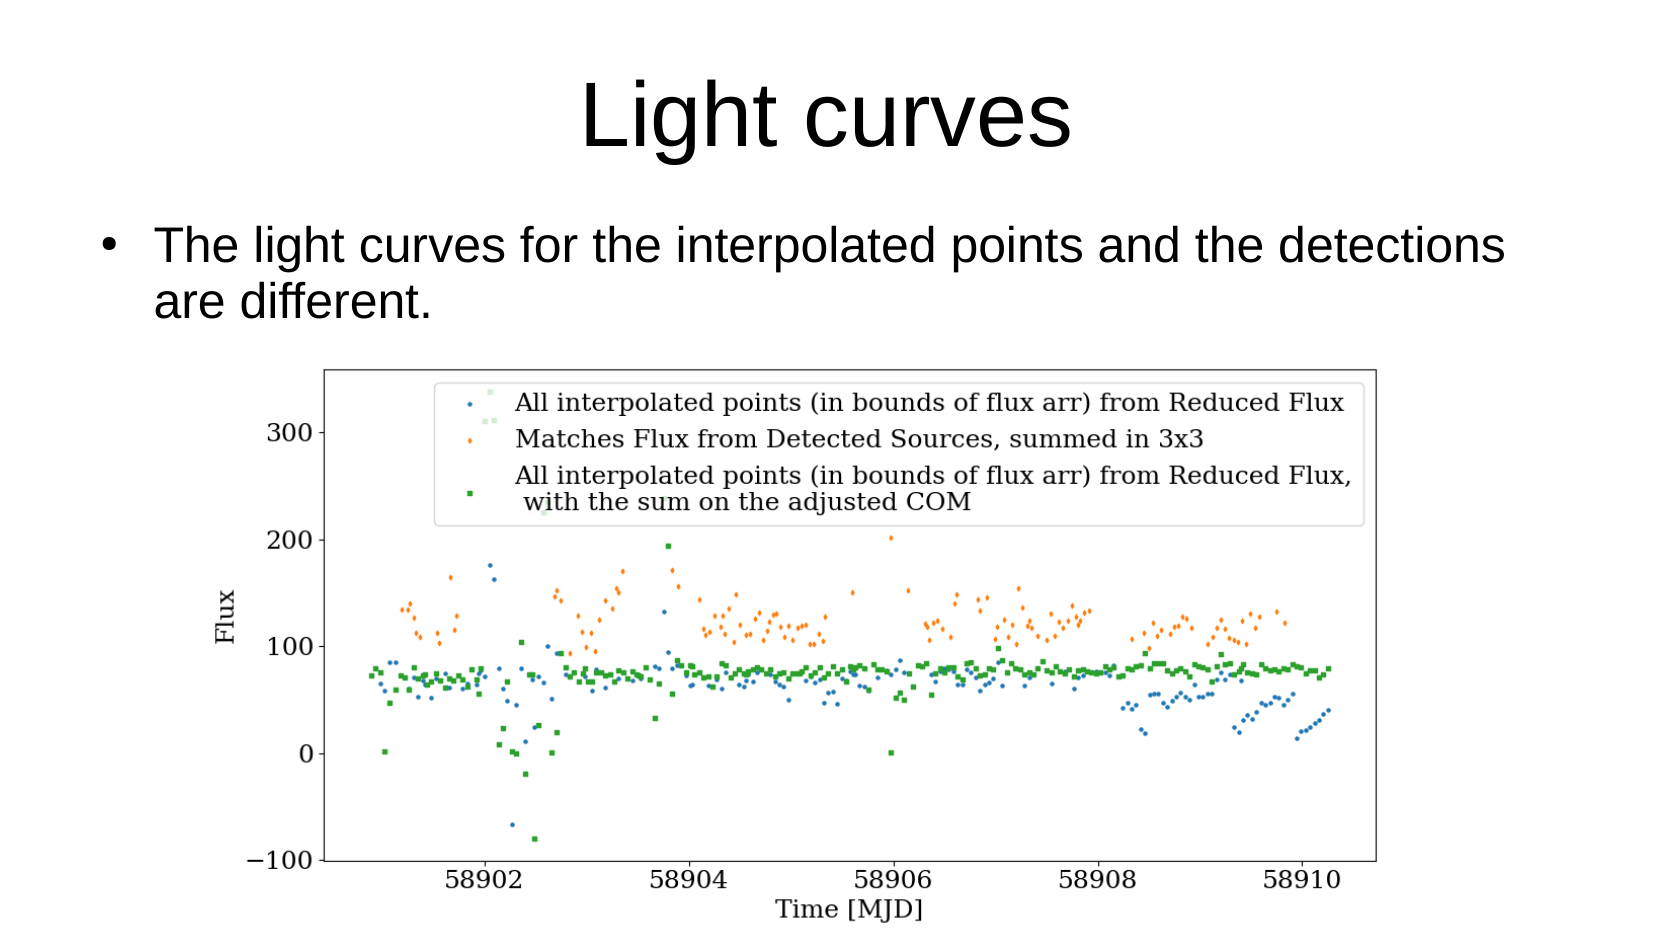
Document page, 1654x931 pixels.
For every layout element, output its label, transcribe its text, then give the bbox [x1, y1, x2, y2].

list The light curves for the interpolated points and the detections are different. [82, 217, 1524, 758]
picture [188, 340, 1410, 931]
title Light curves [82, 37, 1571, 193]
